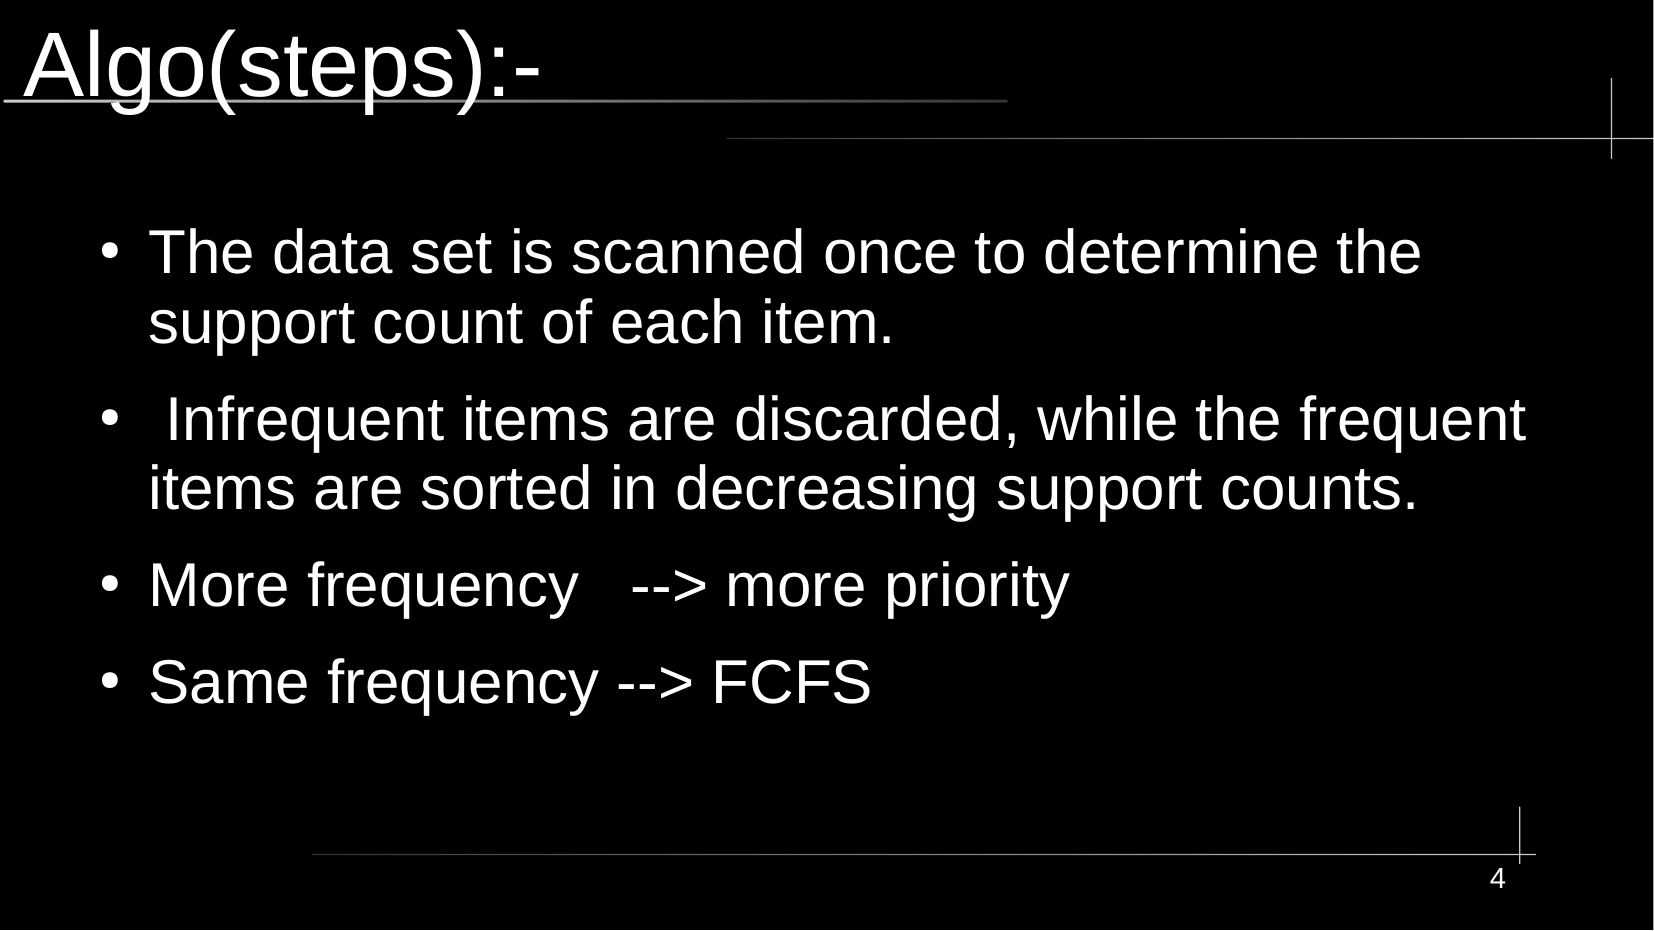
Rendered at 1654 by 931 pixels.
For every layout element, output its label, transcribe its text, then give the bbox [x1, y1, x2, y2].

list The data set is scanned once to determine the support count of each item. Infrequent items are discarded, while the frequent items are sorted in decreasing support counts. More frequency --> more priority Same frequency --> FCFS [82, 217, 1571, 758]
title Algo(steps):- [23, 11, 1589, 119]
